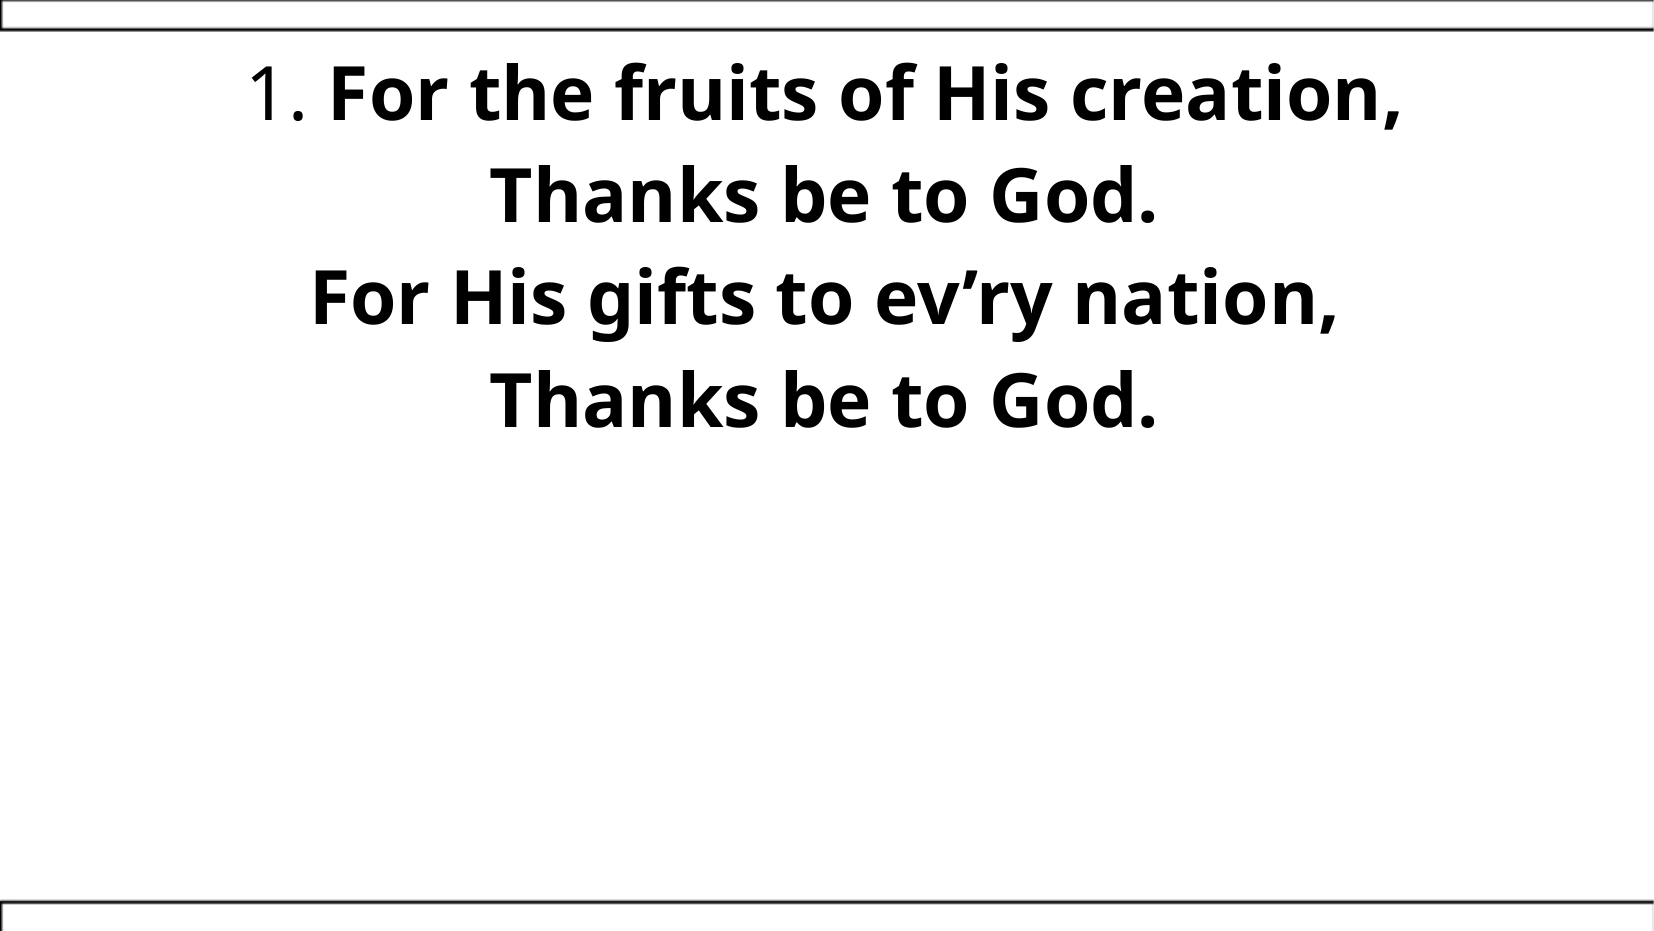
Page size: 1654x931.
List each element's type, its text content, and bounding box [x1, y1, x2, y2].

picture [0, 0, 1654, 931]
text_box 1. For the fruits of His creation, Thanks be to God. For His gifts to ev’ry nation, Thanks be to God. [90, 32, 1561, 452]
